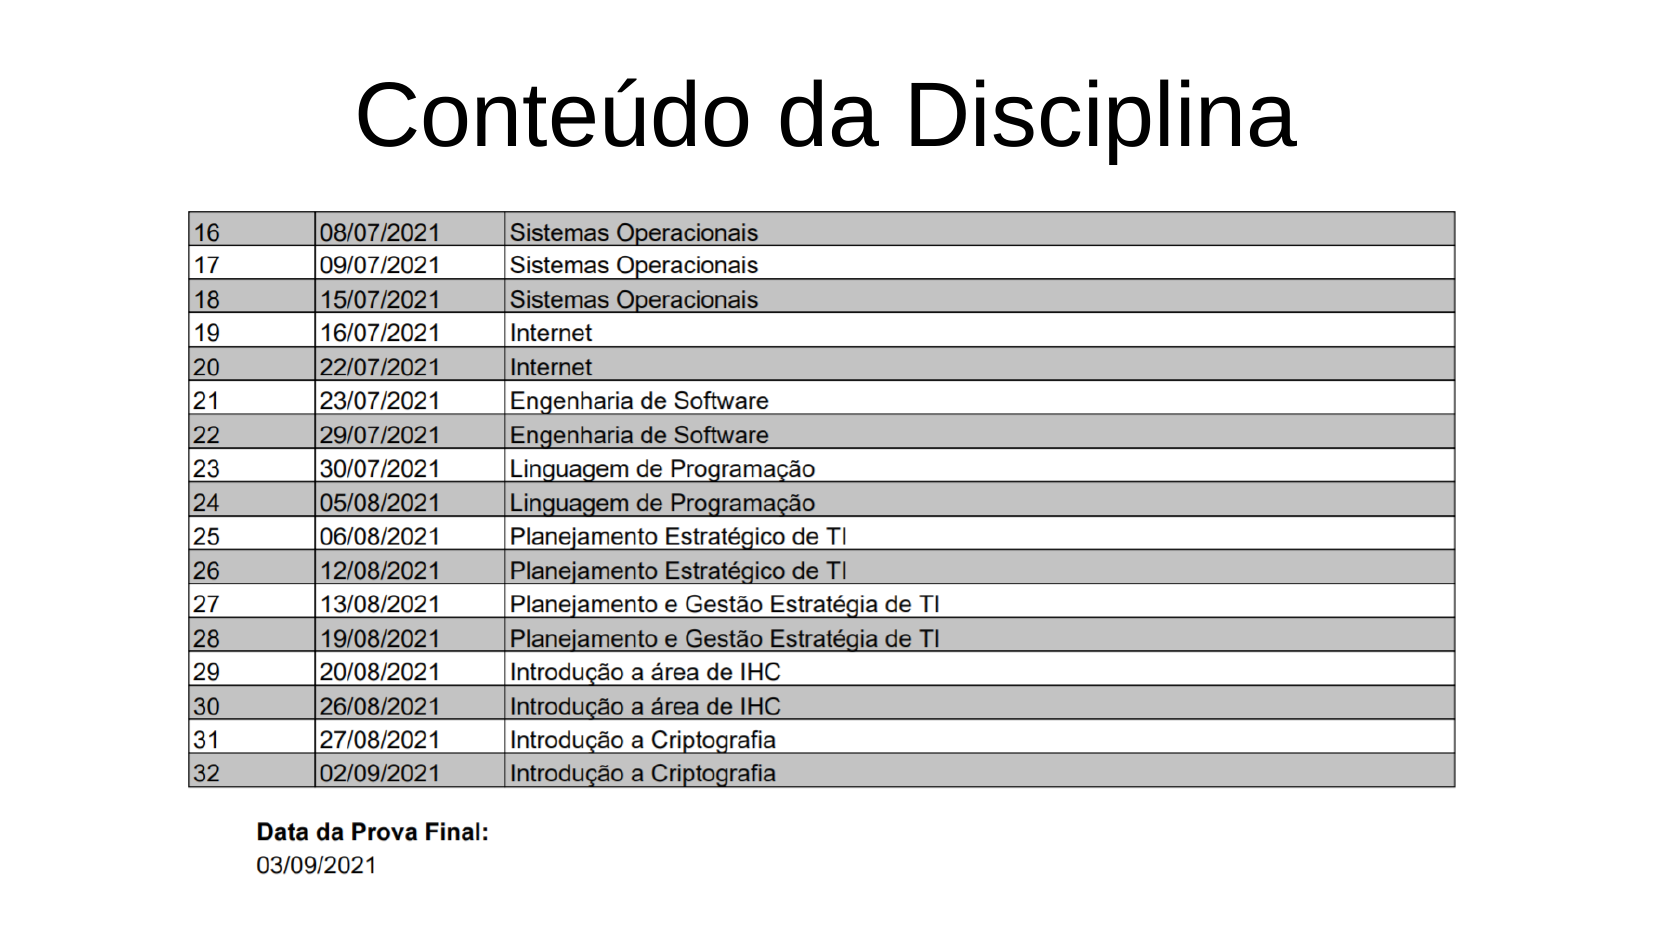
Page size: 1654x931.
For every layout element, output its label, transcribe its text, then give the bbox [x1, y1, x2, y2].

title Conteúdo da Disciplina [82, 37, 1571, 193]
picture [177, 192, 1472, 884]
